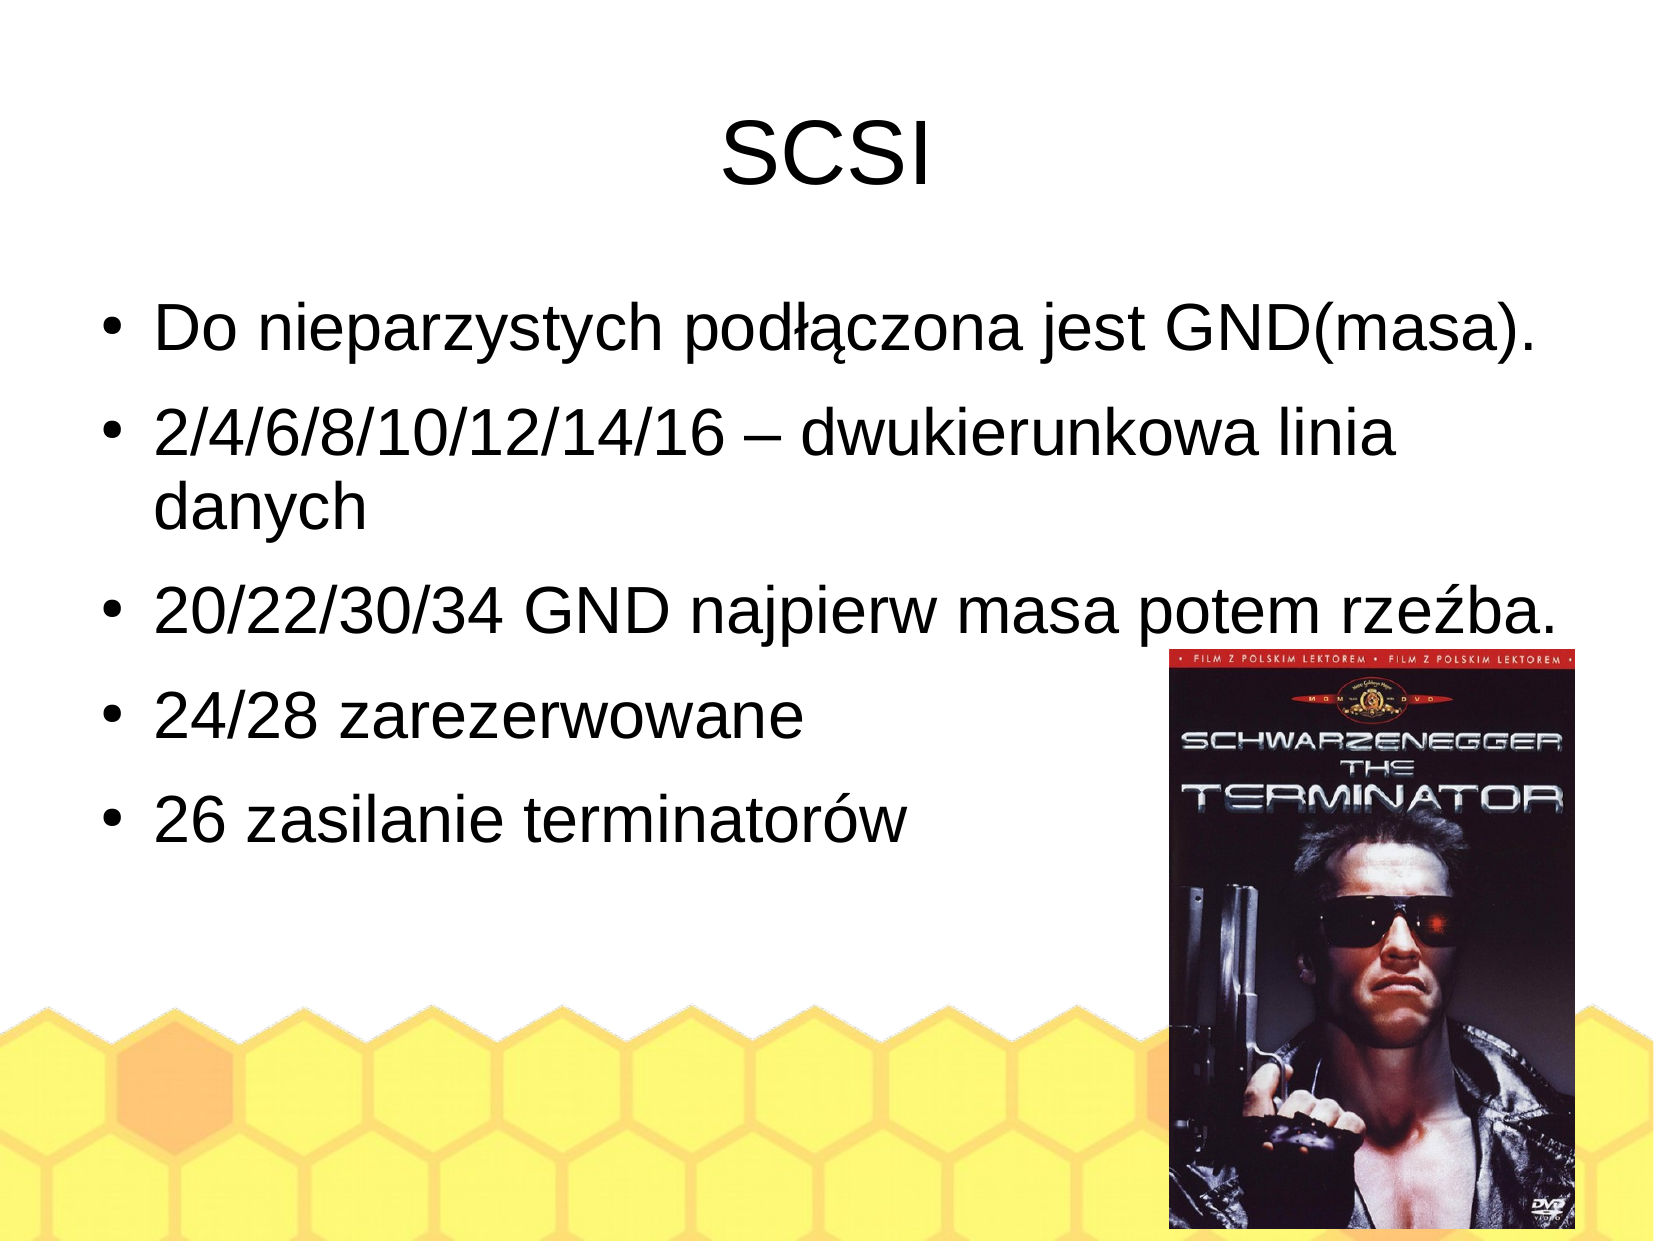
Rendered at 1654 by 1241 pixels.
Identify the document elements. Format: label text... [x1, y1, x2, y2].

list Do nieparzystych podłączona jest GND(masa). 2/4/6/8/10/12/14/16 – dwukierunkowa linia danych 20/22/30/34 GND najpierw masa potem rzeźba. 24/28 zarezerwowane 26 zasilanie terminatorów [82, 290, 1571, 1010]
title SCSI [82, 49, 1571, 257]
picture [0, 649, 1654, 1241]
